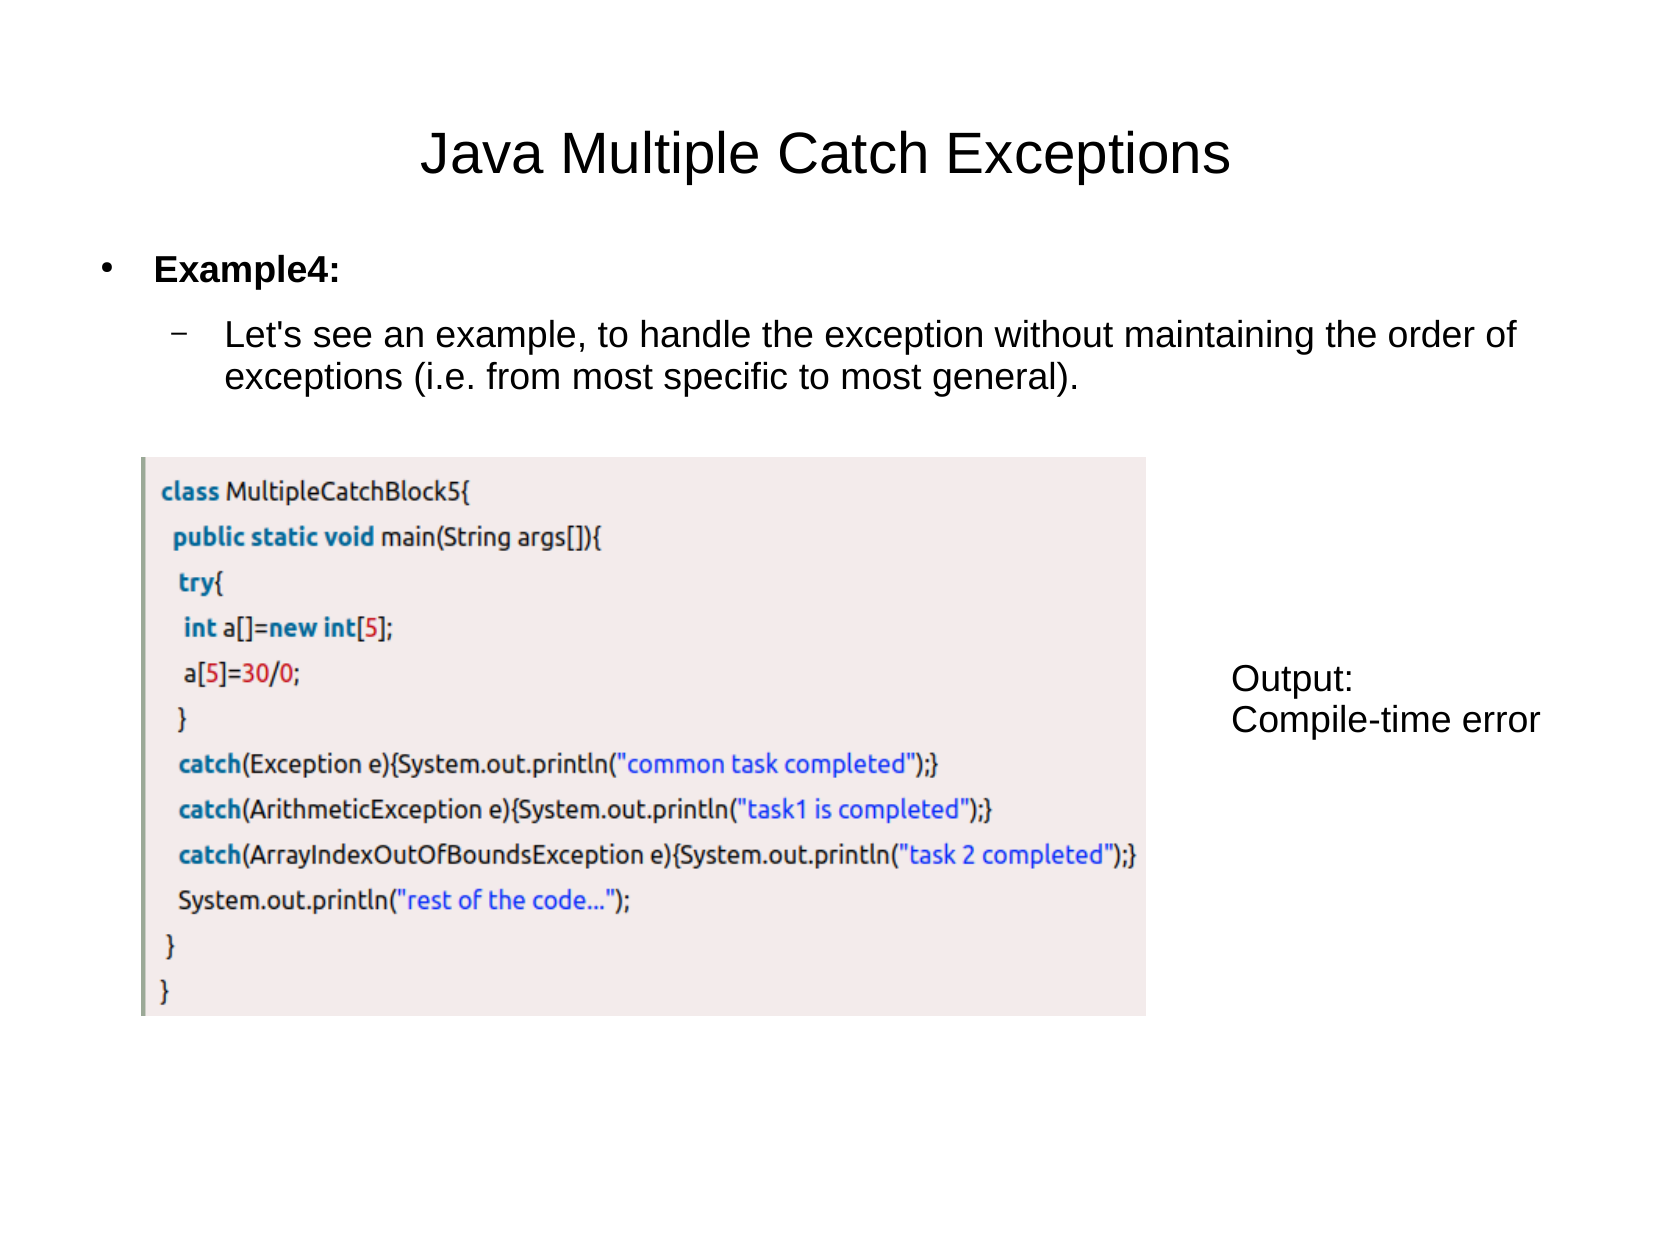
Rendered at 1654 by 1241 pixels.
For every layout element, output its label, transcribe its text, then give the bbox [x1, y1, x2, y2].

list Example4: Let's see an example, to handle the exception without maintaining the order of exceptions (i.e. from most specific to most general). [82, 248, 1619, 1104]
text_box Output: Compile-time error [1216, 649, 1595, 749]
title Java Multiple Catch Exceptions [82, 49, 1571, 248]
picture [141, 457, 1146, 1016]
